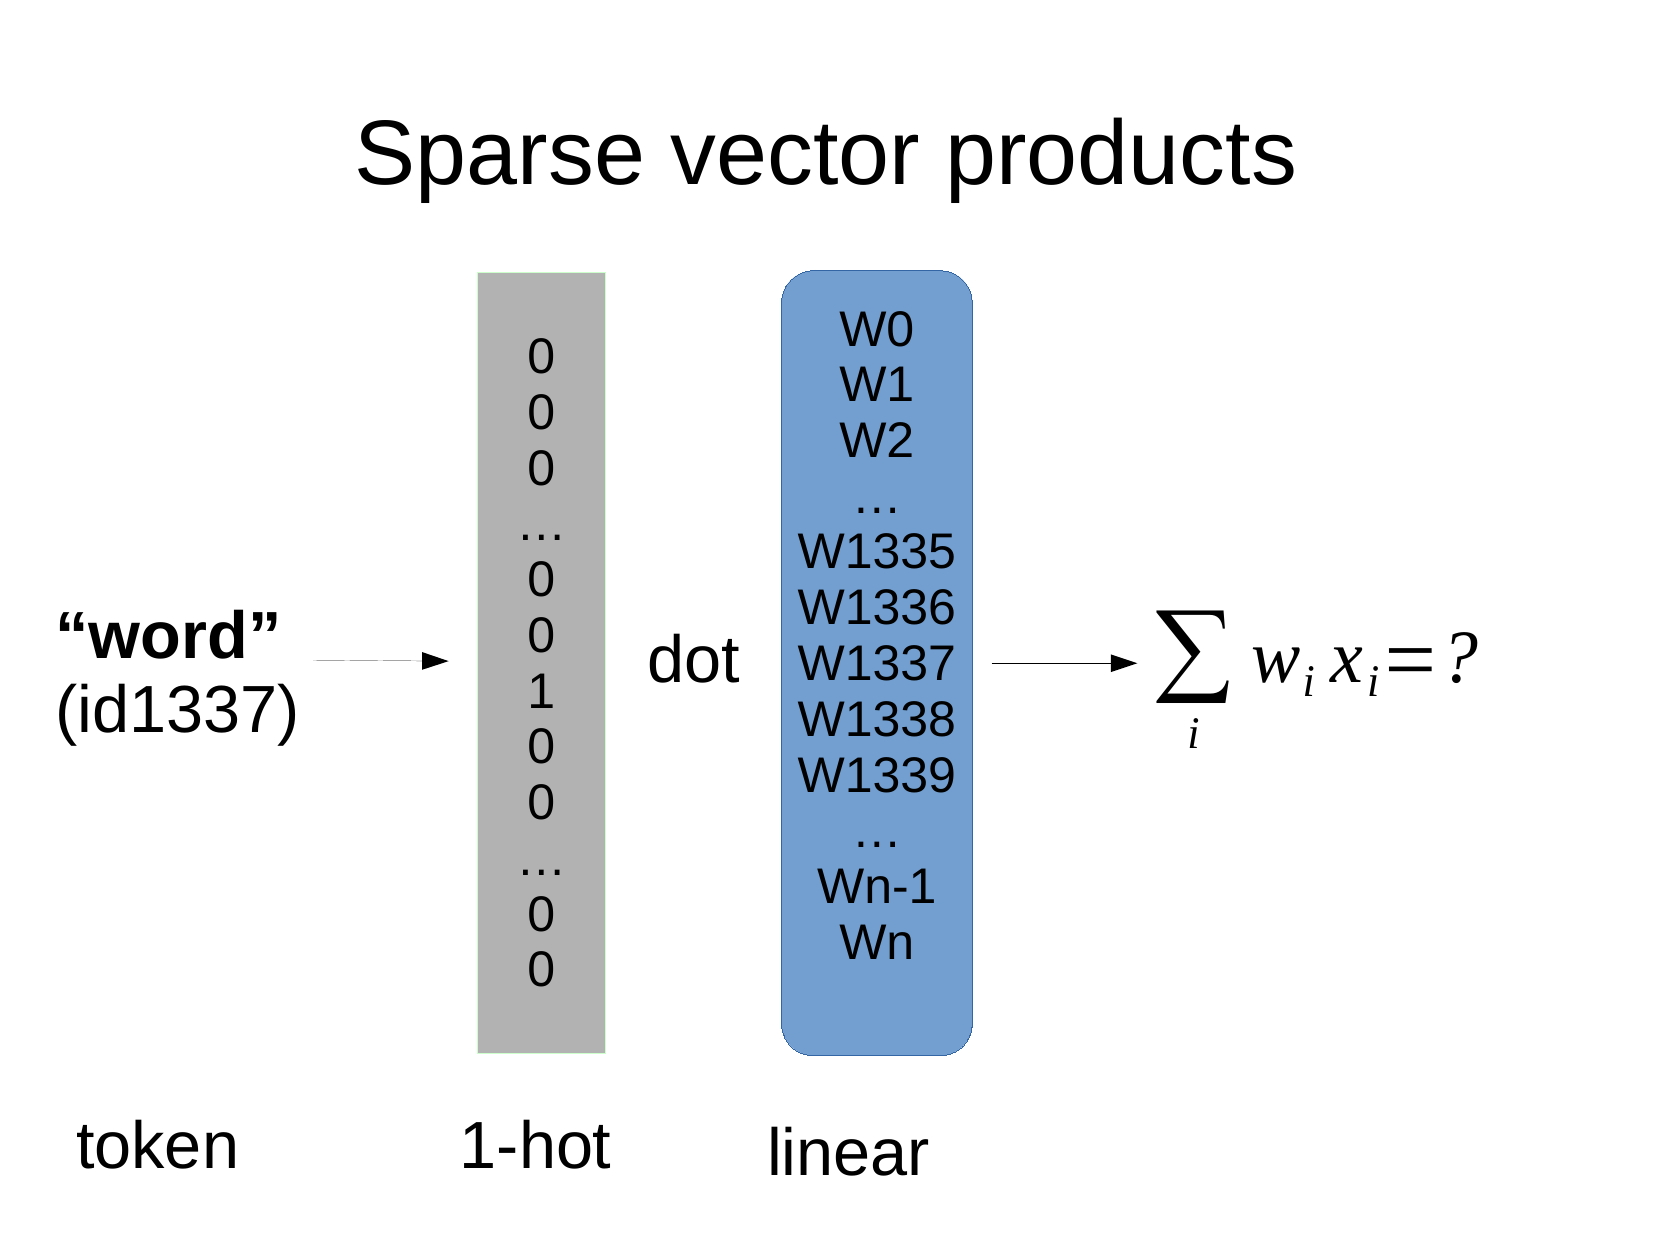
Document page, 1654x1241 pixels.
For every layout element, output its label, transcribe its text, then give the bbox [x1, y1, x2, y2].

text_box W0 W1 W2 … W1335 W1336 W1337 W1338 W1339 … Wn-1 Wn [781, 270, 973, 1056]
title Sparse vector products [82, 49, 1571, 257]
text_box dot [633, 614, 876, 705]
text_box 1-hot [445, 1101, 645, 1206]
text_box “word” (id1337) [40, 590, 361, 755]
text_box token [61, 1101, 261, 1206]
chart [1131, 602, 1500, 758]
text_box 0 0 0 … 0 0 1 0 0 … 0 0 [477, 272, 606, 1054]
text_box linear [614, 1107, 1083, 1211]
